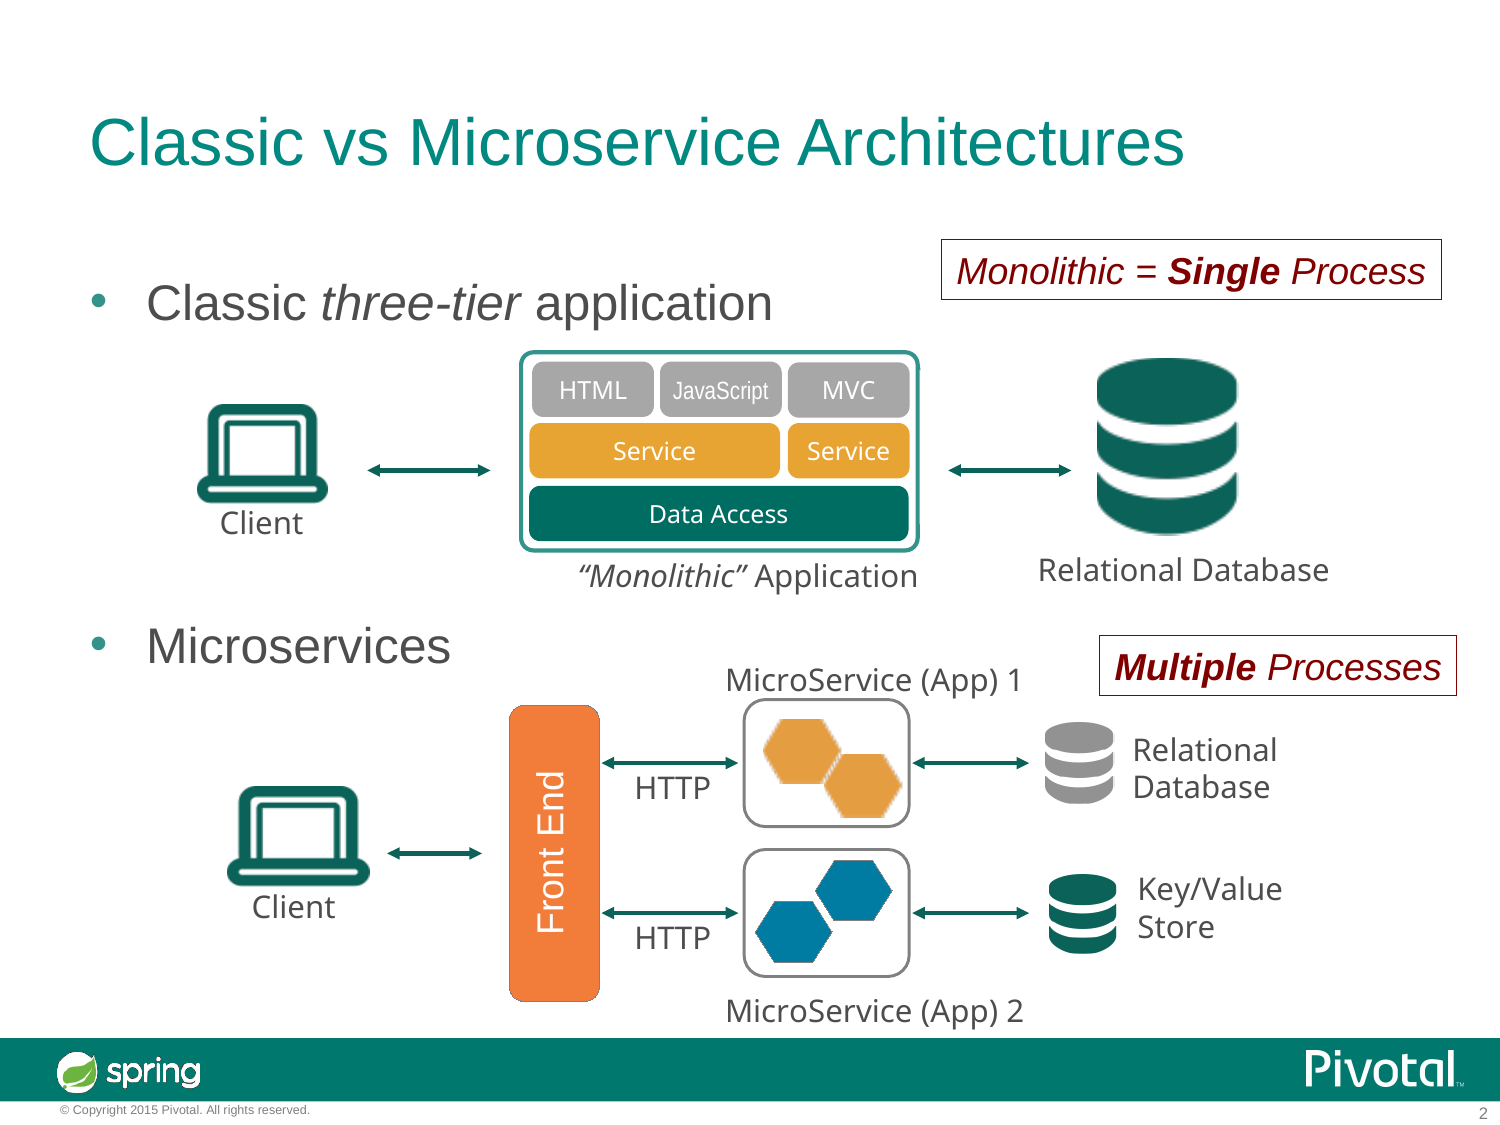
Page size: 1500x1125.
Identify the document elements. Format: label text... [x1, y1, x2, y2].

picture [32, 1041, 210, 1103]
list Classic three-tier application Microservices [75, 262, 1426, 1005]
text_box MicroService (App) 2 [725, 991, 1026, 1029]
text_box MicroService (App) 1 [725, 659, 1026, 698]
text_box MVC [787, 362, 910, 418]
text_box Monolithic = Single Process [941, 239, 1442, 300]
text_box [521, 352, 918, 551]
text_box Key/Value Store [1137, 869, 1284, 945]
text_box Multiple Processes [1099, 635, 1457, 696]
picture [763, 719, 905, 818]
text_box HTTP [634, 768, 712, 806]
text_box Client [212, 503, 304, 542]
text_box Relational Database [1037, 549, 1331, 588]
text_box HTTP [634, 918, 712, 956]
text_box HTML [532, 361, 654, 417]
text_box [755, 901, 833, 963]
text_box [594, 708, 600, 998]
picture [1097, 358, 1239, 536]
picture [1049, 874, 1117, 954]
text_box JavaScript [660, 361, 782, 417]
text_box Service [787, 423, 910, 479]
text_box Client [244, 887, 336, 926]
text_box Data Access [529, 485, 909, 542]
text_box Relational Database [1132, 730, 1279, 806]
title Classic vs Microservice Architectures [75, 45, 1426, 233]
picture [227, 786, 370, 888]
text_box [509, 706, 518, 1000]
text_box [815, 860, 893, 921]
text_box Service [529, 423, 781, 479]
text_box Front End [518, 705, 594, 1002]
picture [1306, 1050, 1464, 1087]
picture [197, 404, 328, 504]
text_box “Monolithic” Application [577, 556, 919, 594]
picture [1045, 722, 1115, 804]
